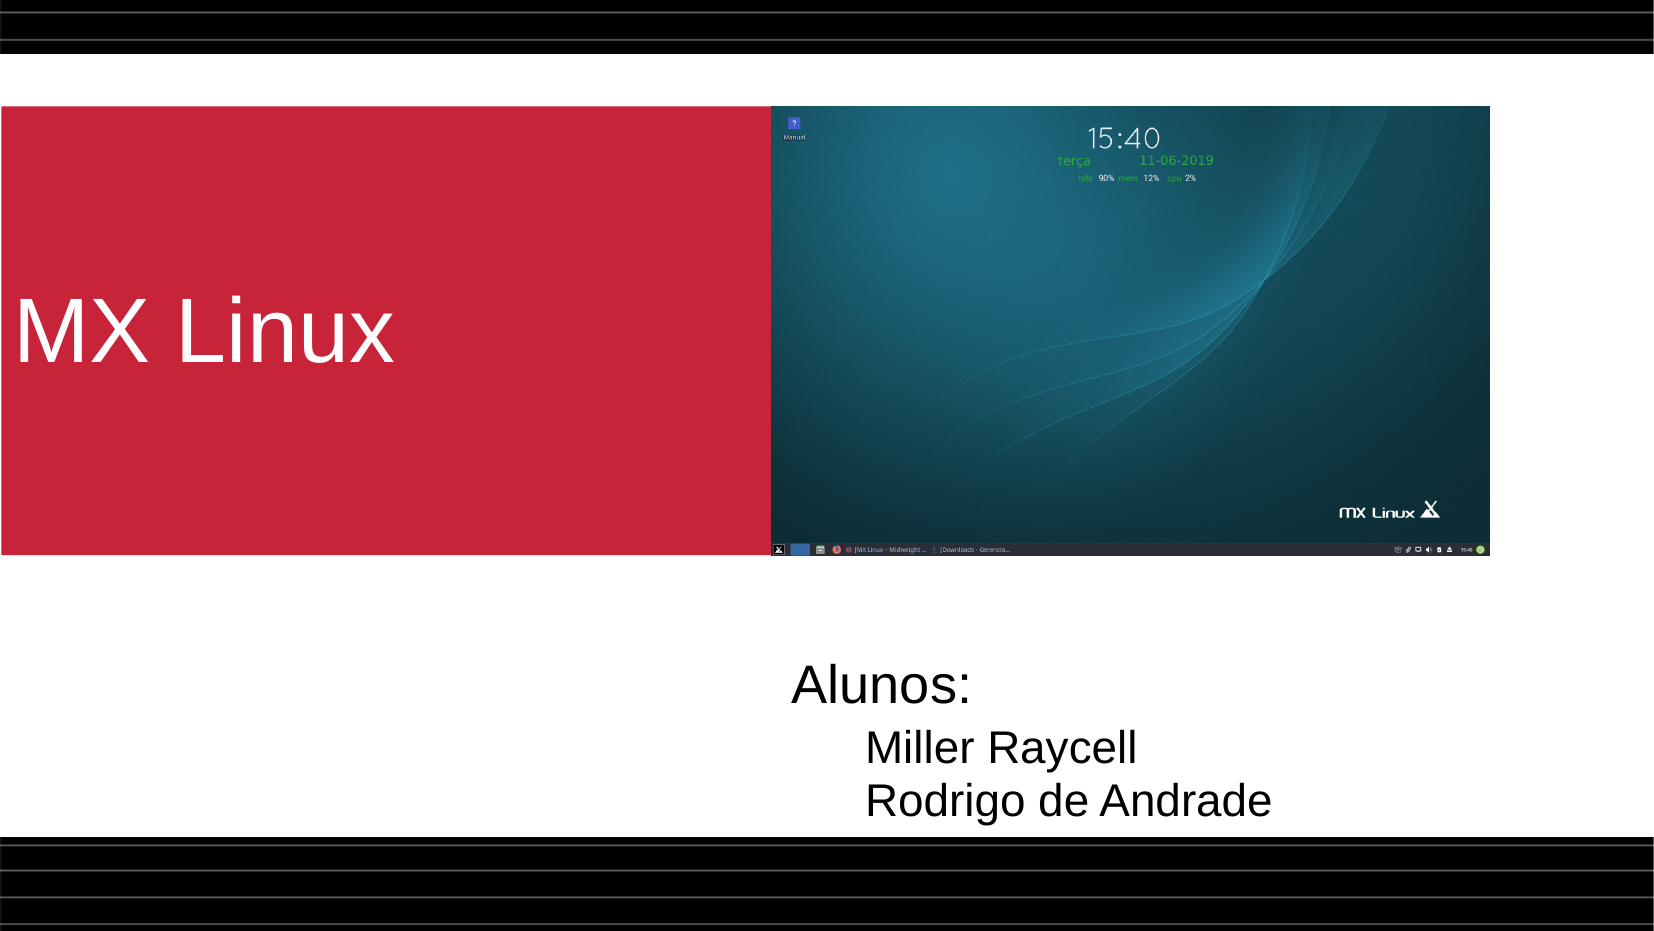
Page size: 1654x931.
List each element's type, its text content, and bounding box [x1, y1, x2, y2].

picture [0, 837, 1654, 931]
picture [771, 106, 1490, 556]
picture [0, 0, 1654, 54]
subtitle Alunos: Miller Raycell Rodrigo de Andrade [791, 654, 1489, 827]
title MX Linux [1, 106, 771, 556]
